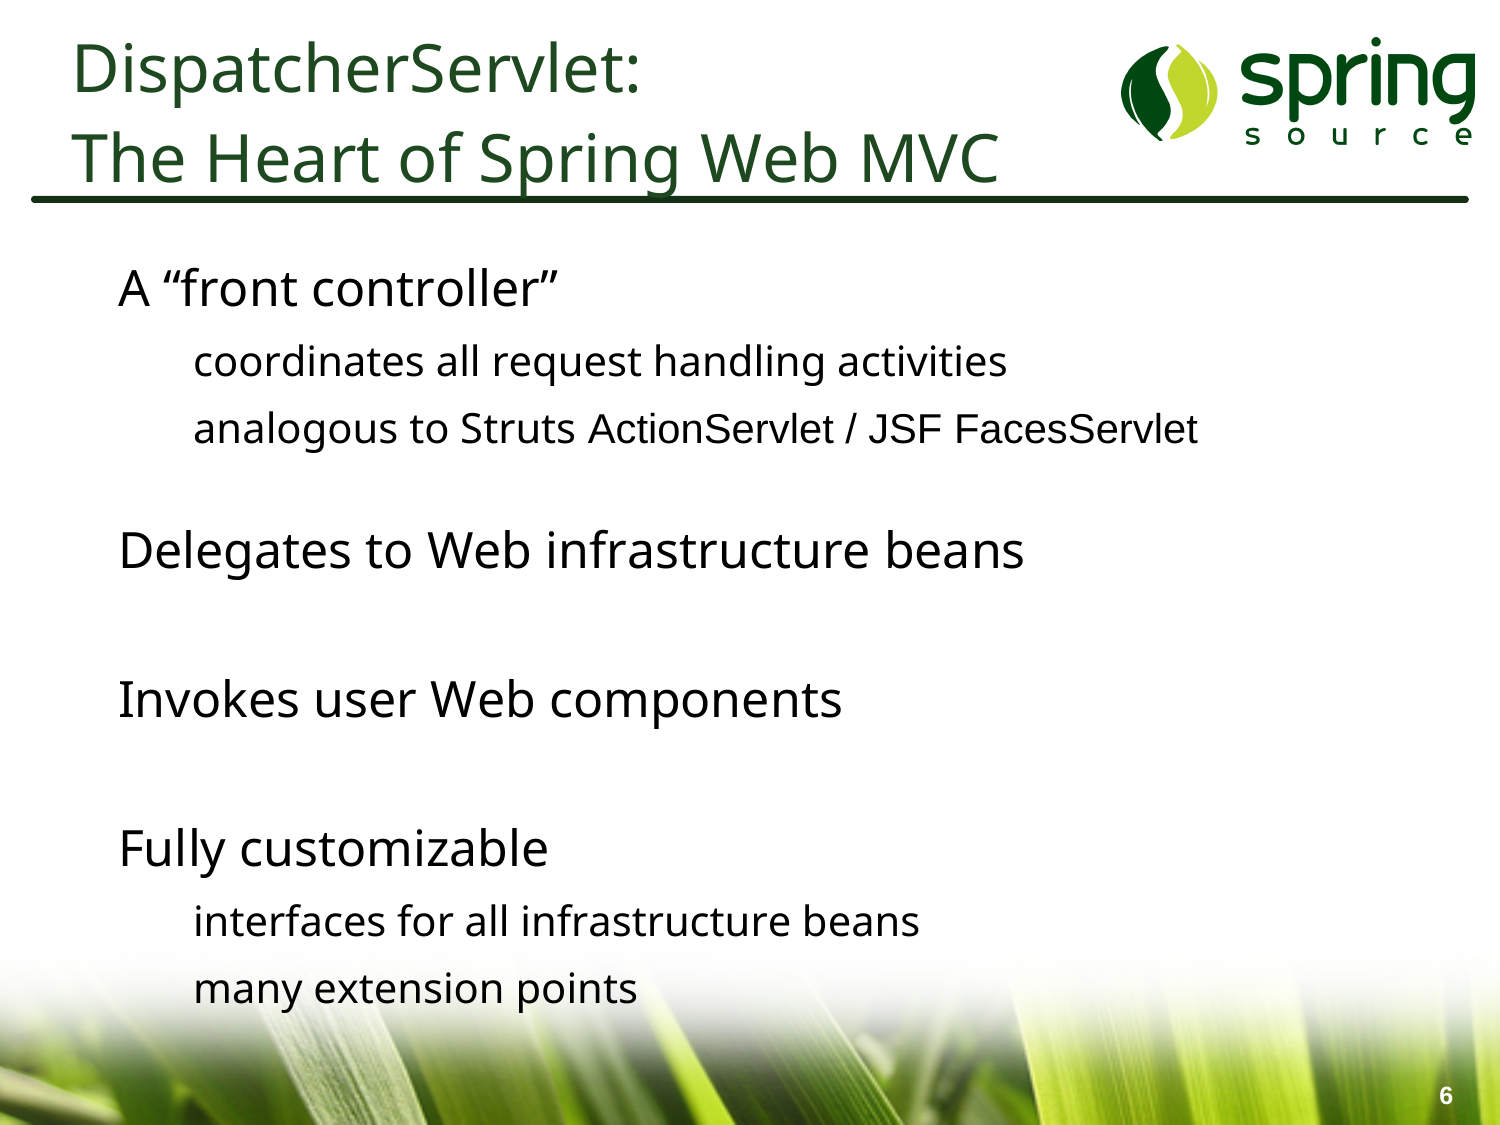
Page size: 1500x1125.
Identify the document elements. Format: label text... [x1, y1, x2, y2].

list A “front controller” coordinates all request handling activities analogous to Struts ActionServlet / JSF FacesServlet Delegates to Web infrastructure beans Invokes user Web components Fully customizable interfaces for all infrastructure beans many extension points [103, 245, 1458, 954]
picture [1122, 37, 1475, 145]
title DispatcherServlet: The Heart of Spring Web MVC [56, 13, 1122, 191]
picture [0, 944, 1500, 1125]
